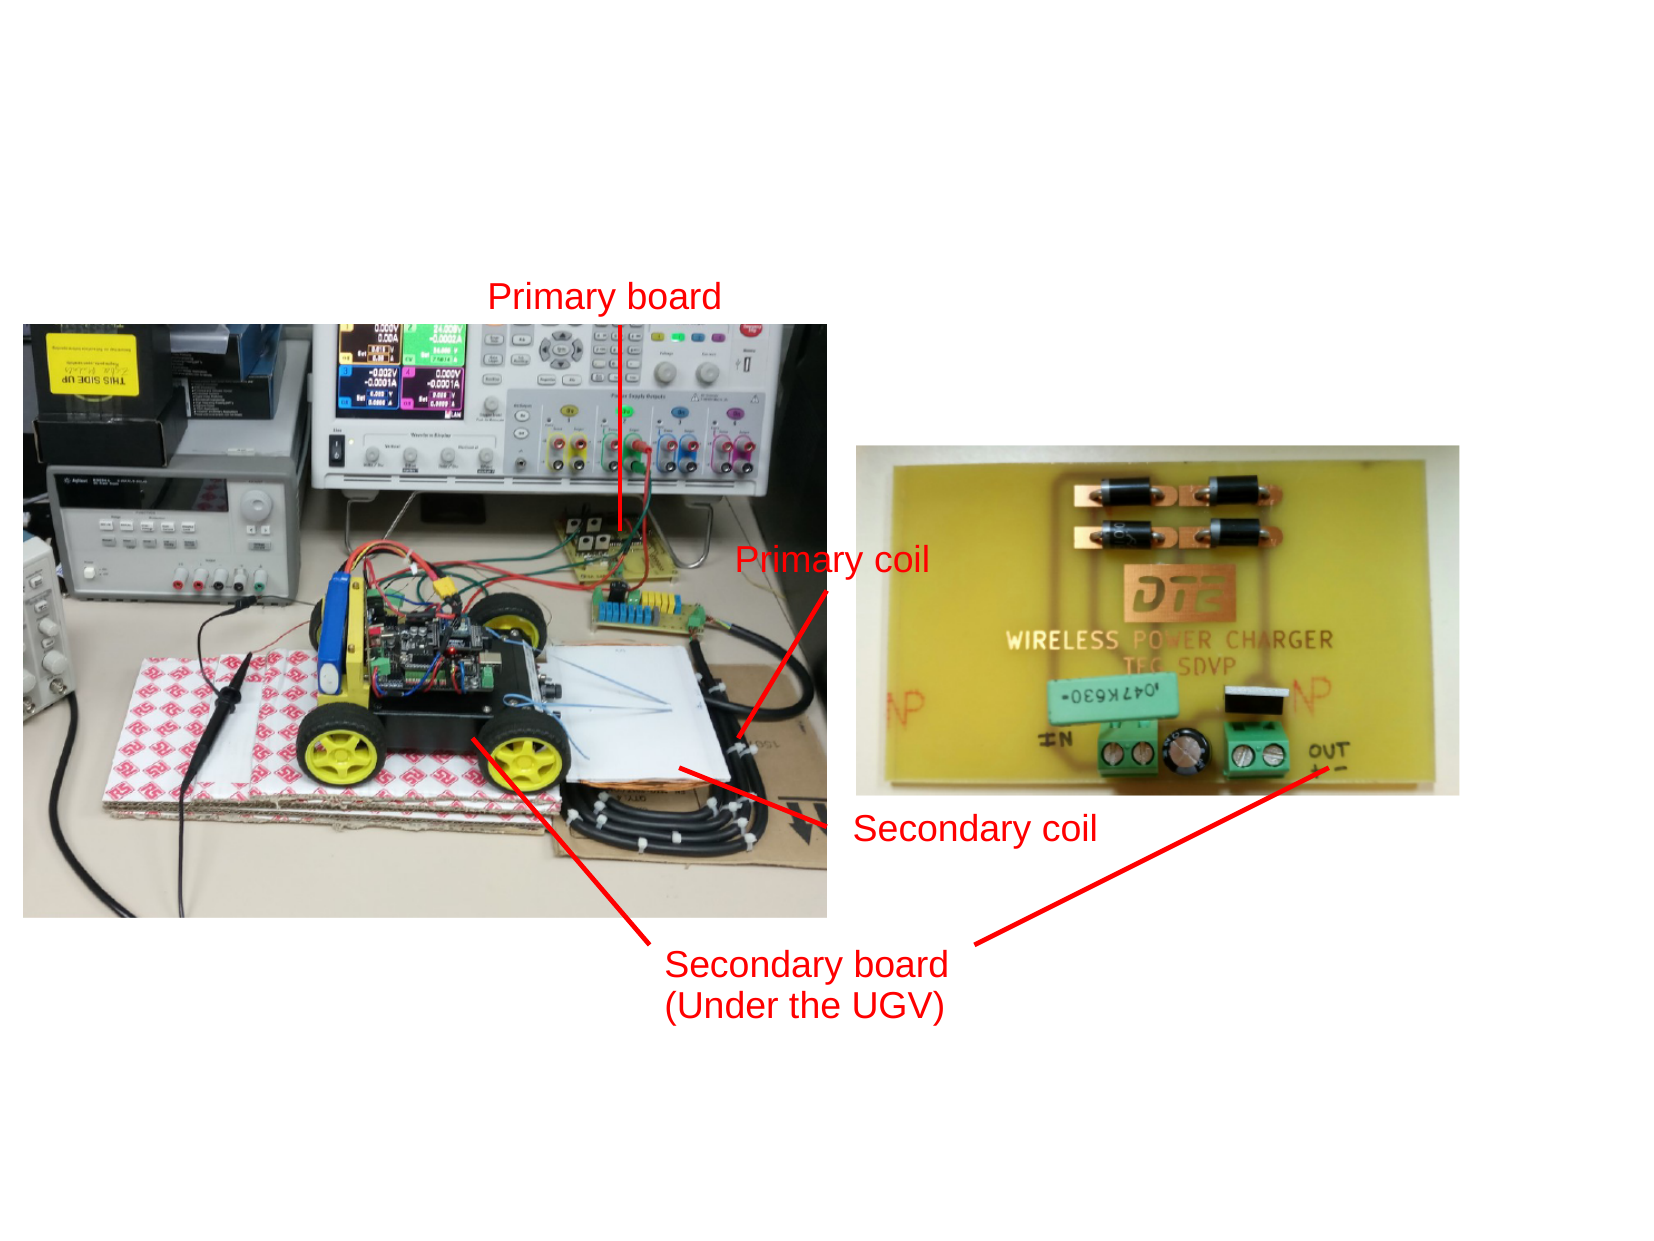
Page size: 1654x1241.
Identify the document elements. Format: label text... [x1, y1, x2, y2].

text_box Secondary board (Under the UGV) [649, 935, 965, 1034]
picture [856, 436, 1463, 798]
text_box Primary coil [719, 531, 945, 588]
picture [23, 324, 827, 919]
text_box Primary board [472, 268, 738, 325]
text_box Secondary coil [837, 799, 1113, 857]
